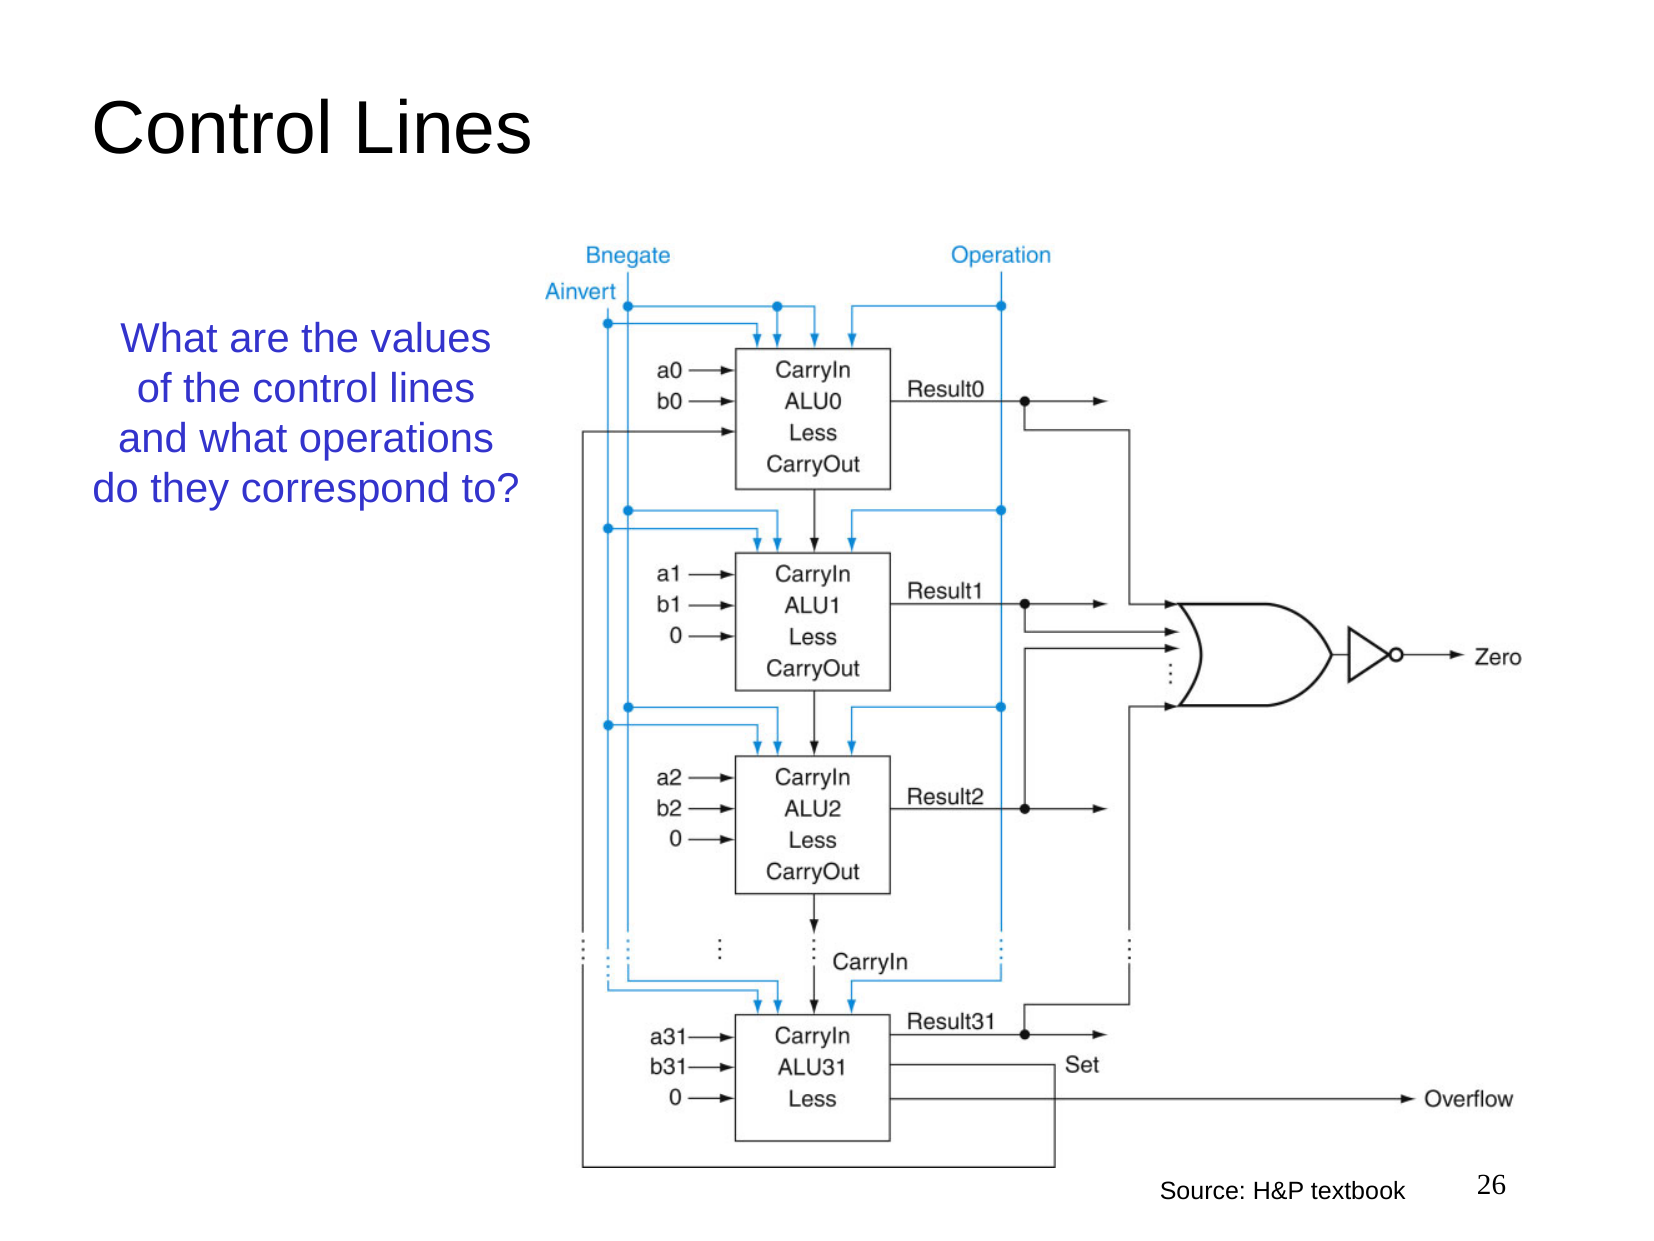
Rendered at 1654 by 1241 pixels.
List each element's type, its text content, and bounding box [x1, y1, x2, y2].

text_box <number> [1176, 1168, 1522, 1241]
text_box Control Lines [76, 71, 549, 177]
text_box What are the values of the control lines and what operations do they correspond to? [77, 303, 535, 519]
text_box Source: H&P textbook [1145, 1167, 1422, 1213]
picture [545, 243, 1522, 1168]
